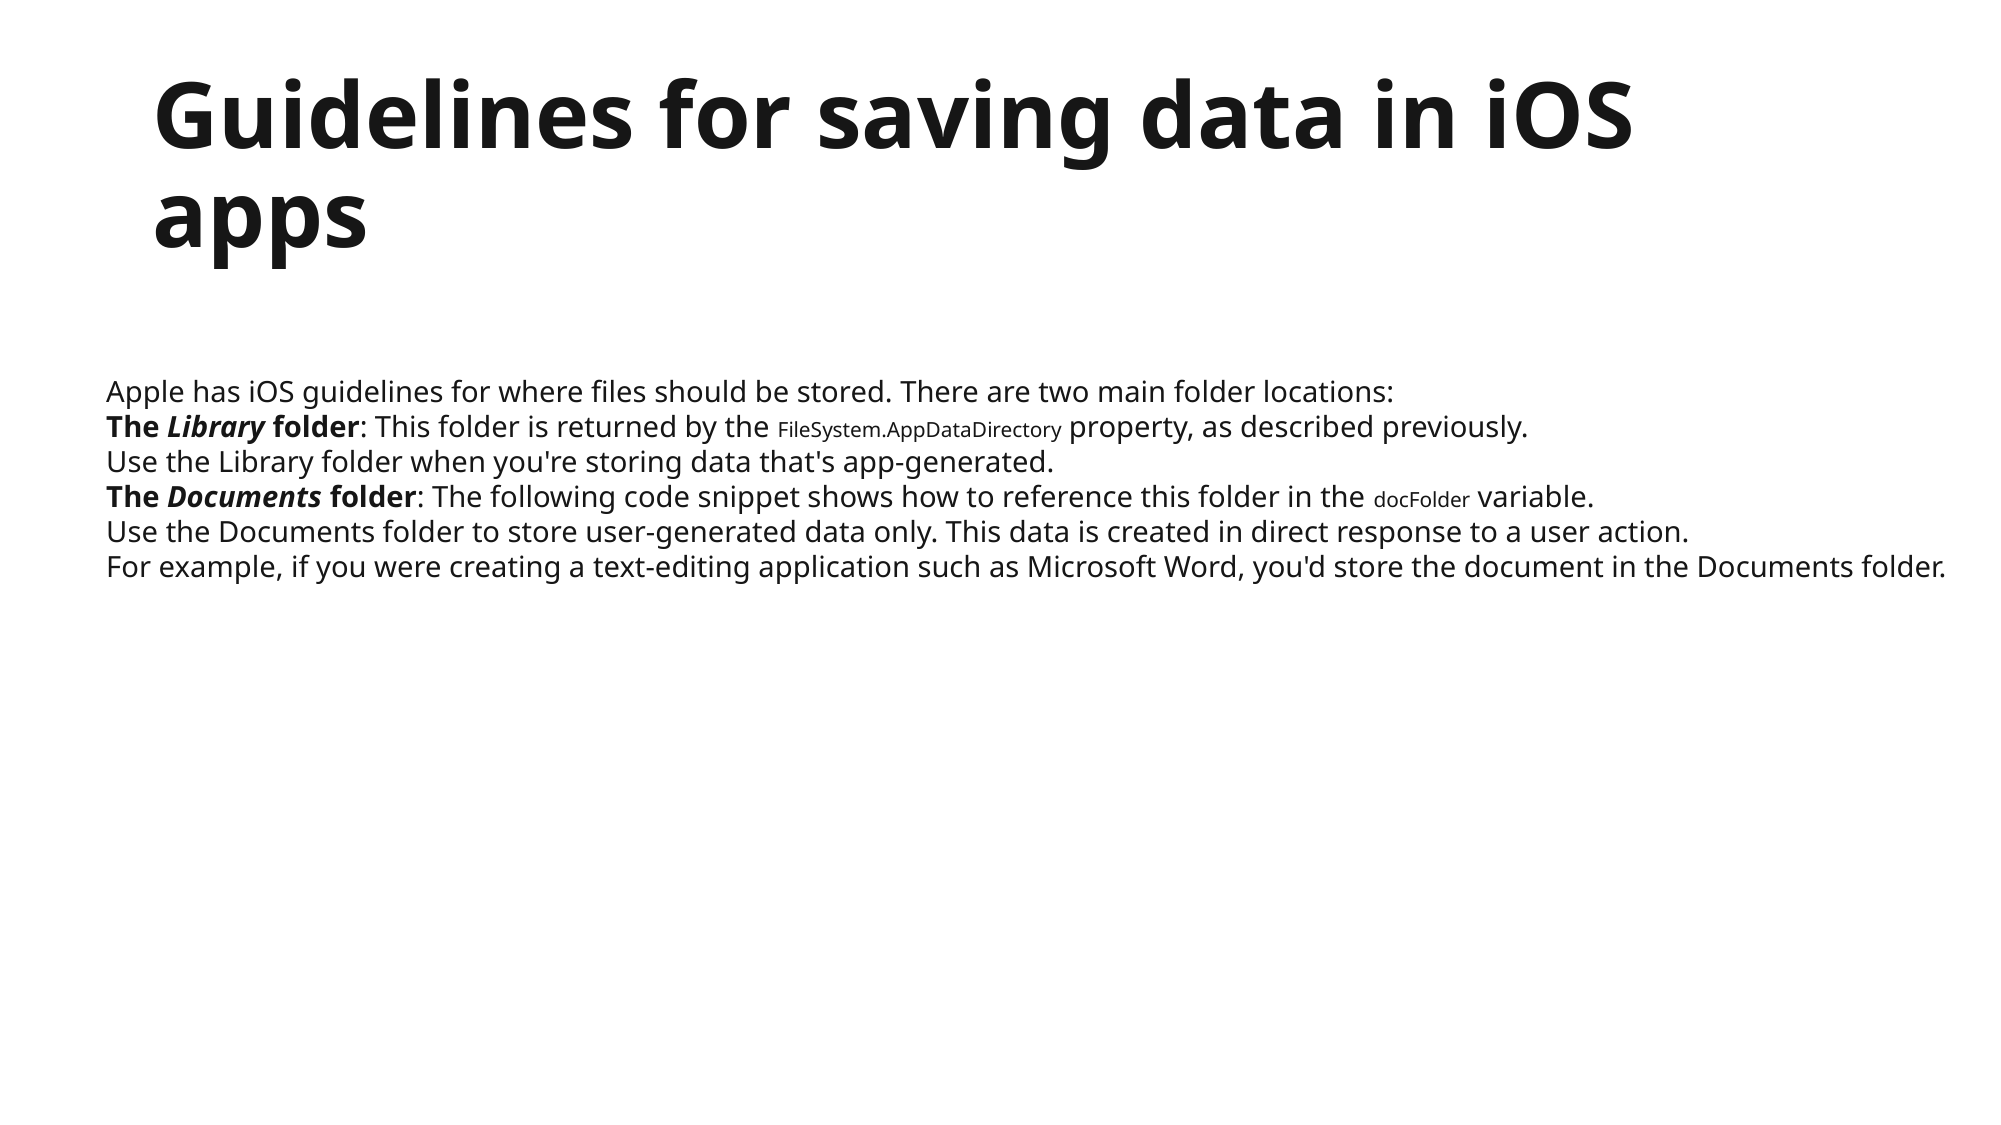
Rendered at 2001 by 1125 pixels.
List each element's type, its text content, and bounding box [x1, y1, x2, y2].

title Guidelines for saving data in iOS apps [137, 59, 1863, 278]
list Apple has iOS guidelines for where files should be stored. There are two main folder locations: The Library folder: This folder is returned by the FileSystem.AppDataDirectory property, as described previously. Use the Library folder when you're storing data that's app-generated. The Documents folder: The following code snippet shows how to reference this folder in the docFolder variable. Use the Documents folder to store user-generated data only. This data is created in direct response to a user action. For example, if you were creating a text-editing application such as Microsoft Word, you'd store the document in the Documents folder. [66, 350, 1863, 657]
